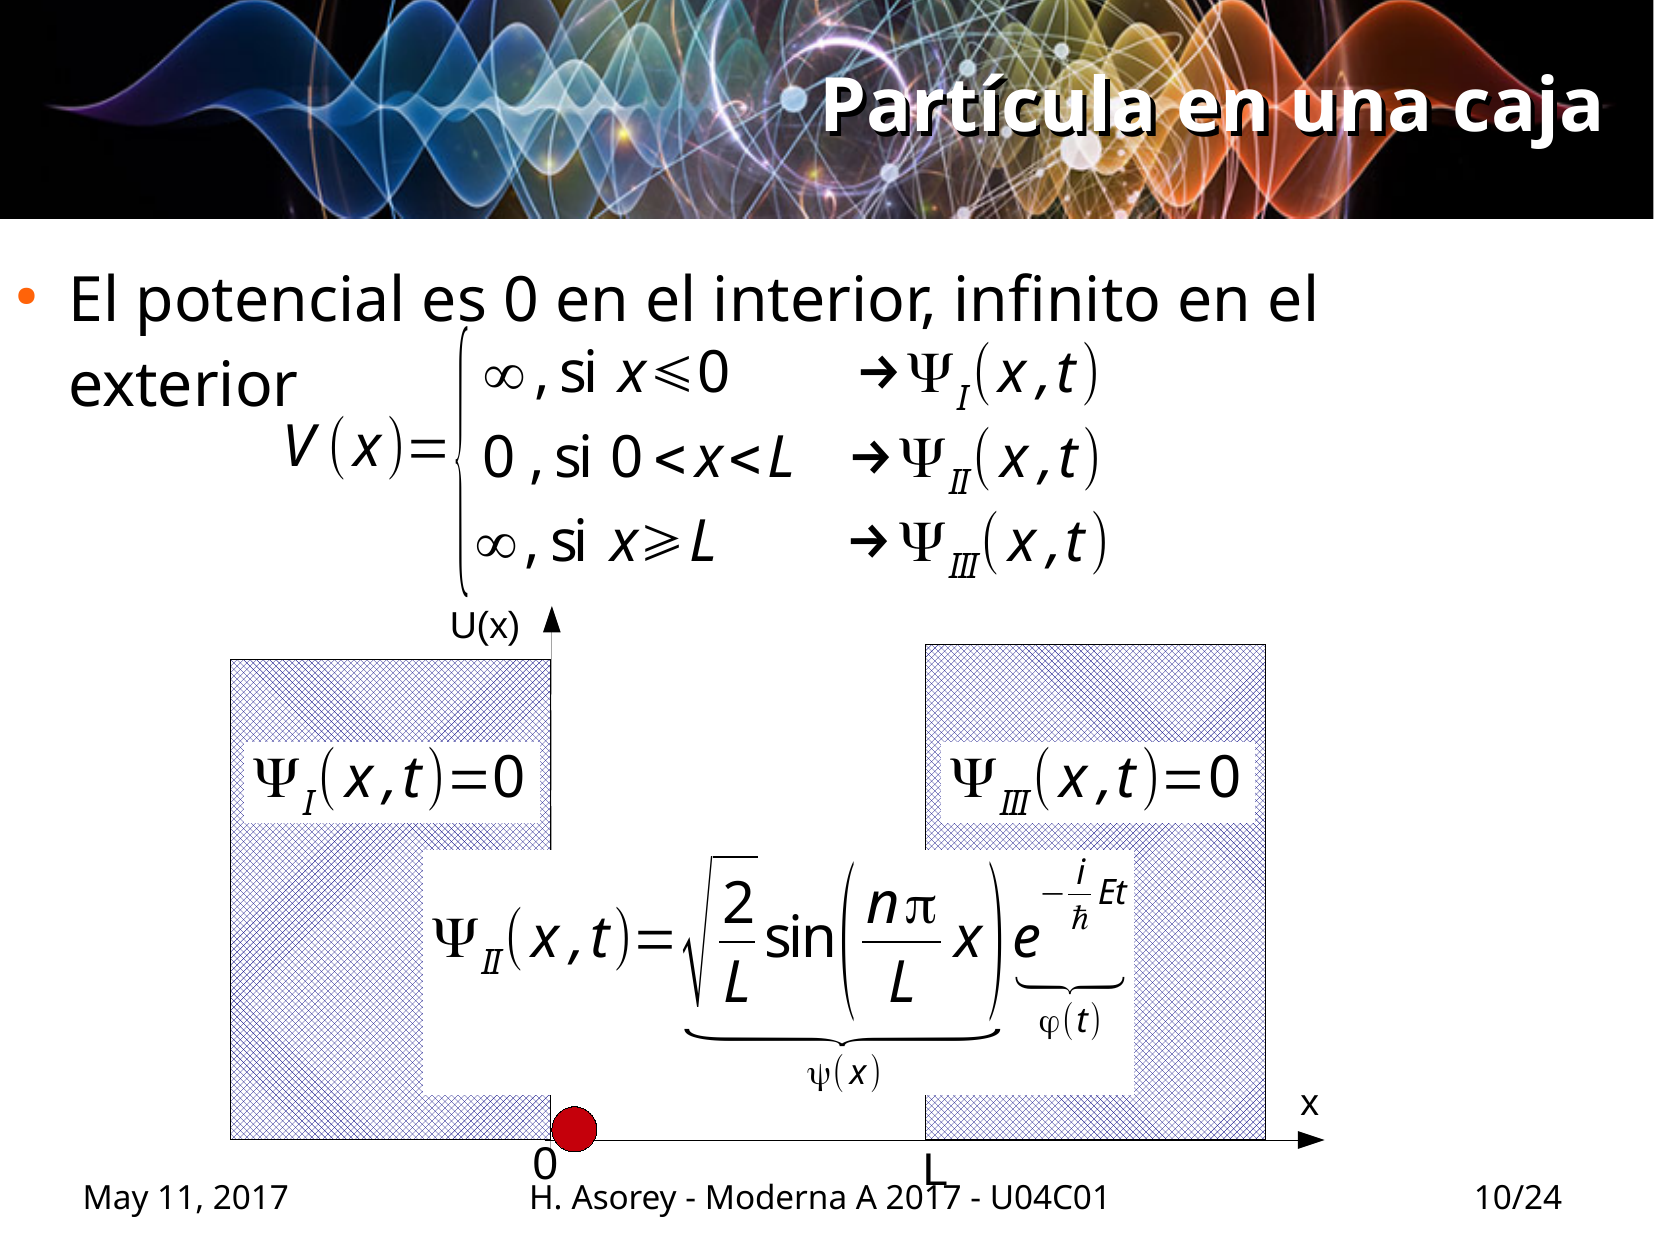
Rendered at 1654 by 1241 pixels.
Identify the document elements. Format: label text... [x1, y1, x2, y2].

picture [0, 0, 1654, 219]
text_box U(x) [435, 601, 536, 687]
chart [422, 849, 1135, 1095]
text_box x [1285, 1074, 1356, 1165]
text_box [230, 659, 597, 1147]
chart [941, 741, 1256, 824]
text_box L [907, 1136, 979, 1227]
chart [244, 741, 541, 824]
text_box [925, 644, 1266, 1140]
title Partícula en una caja [45, 15, 1606, 191]
chart [275, 324, 1117, 601]
text_box 0 [517, 1130, 589, 1221]
list El potencial es 0 en el interior, infinito en el exterior [0, 255, 1558, 946]
